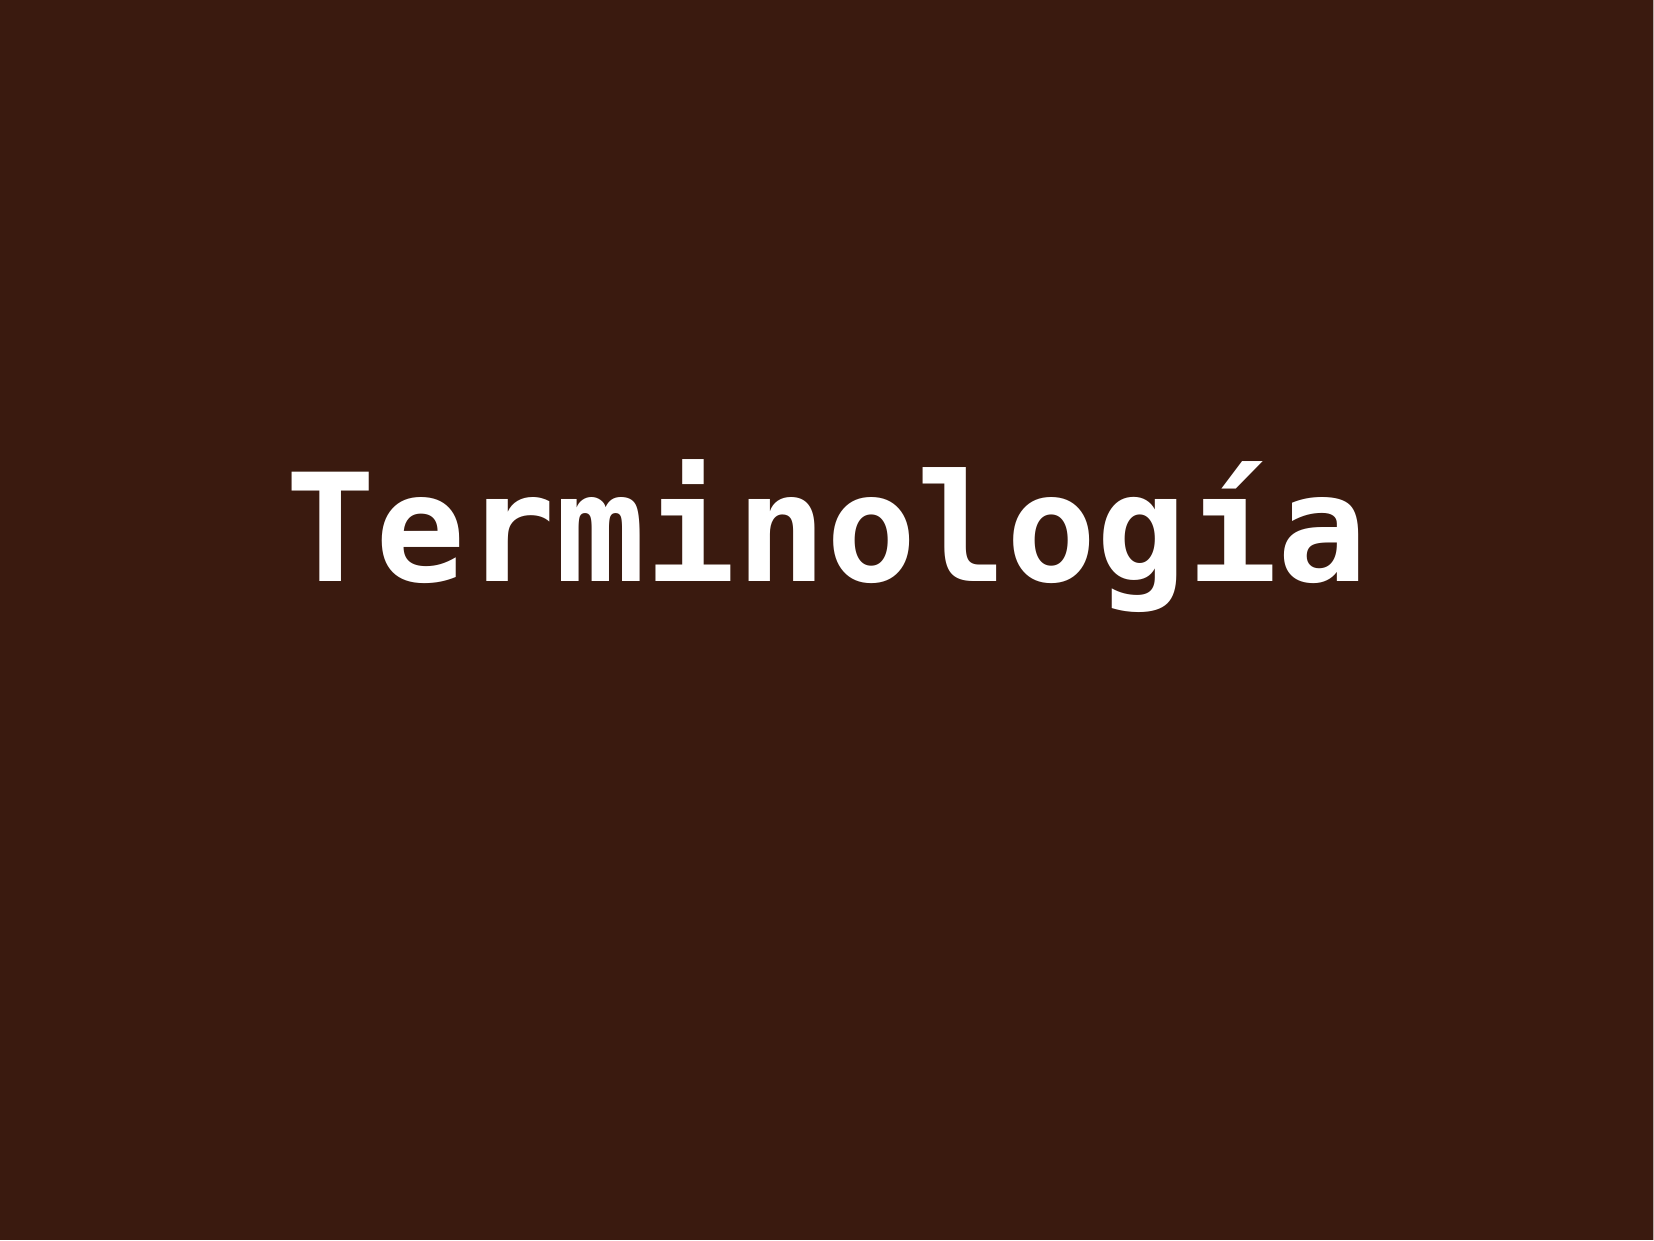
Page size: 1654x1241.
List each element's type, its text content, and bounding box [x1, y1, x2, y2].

subtitle Terminología [82, 49, 1571, 1010]
